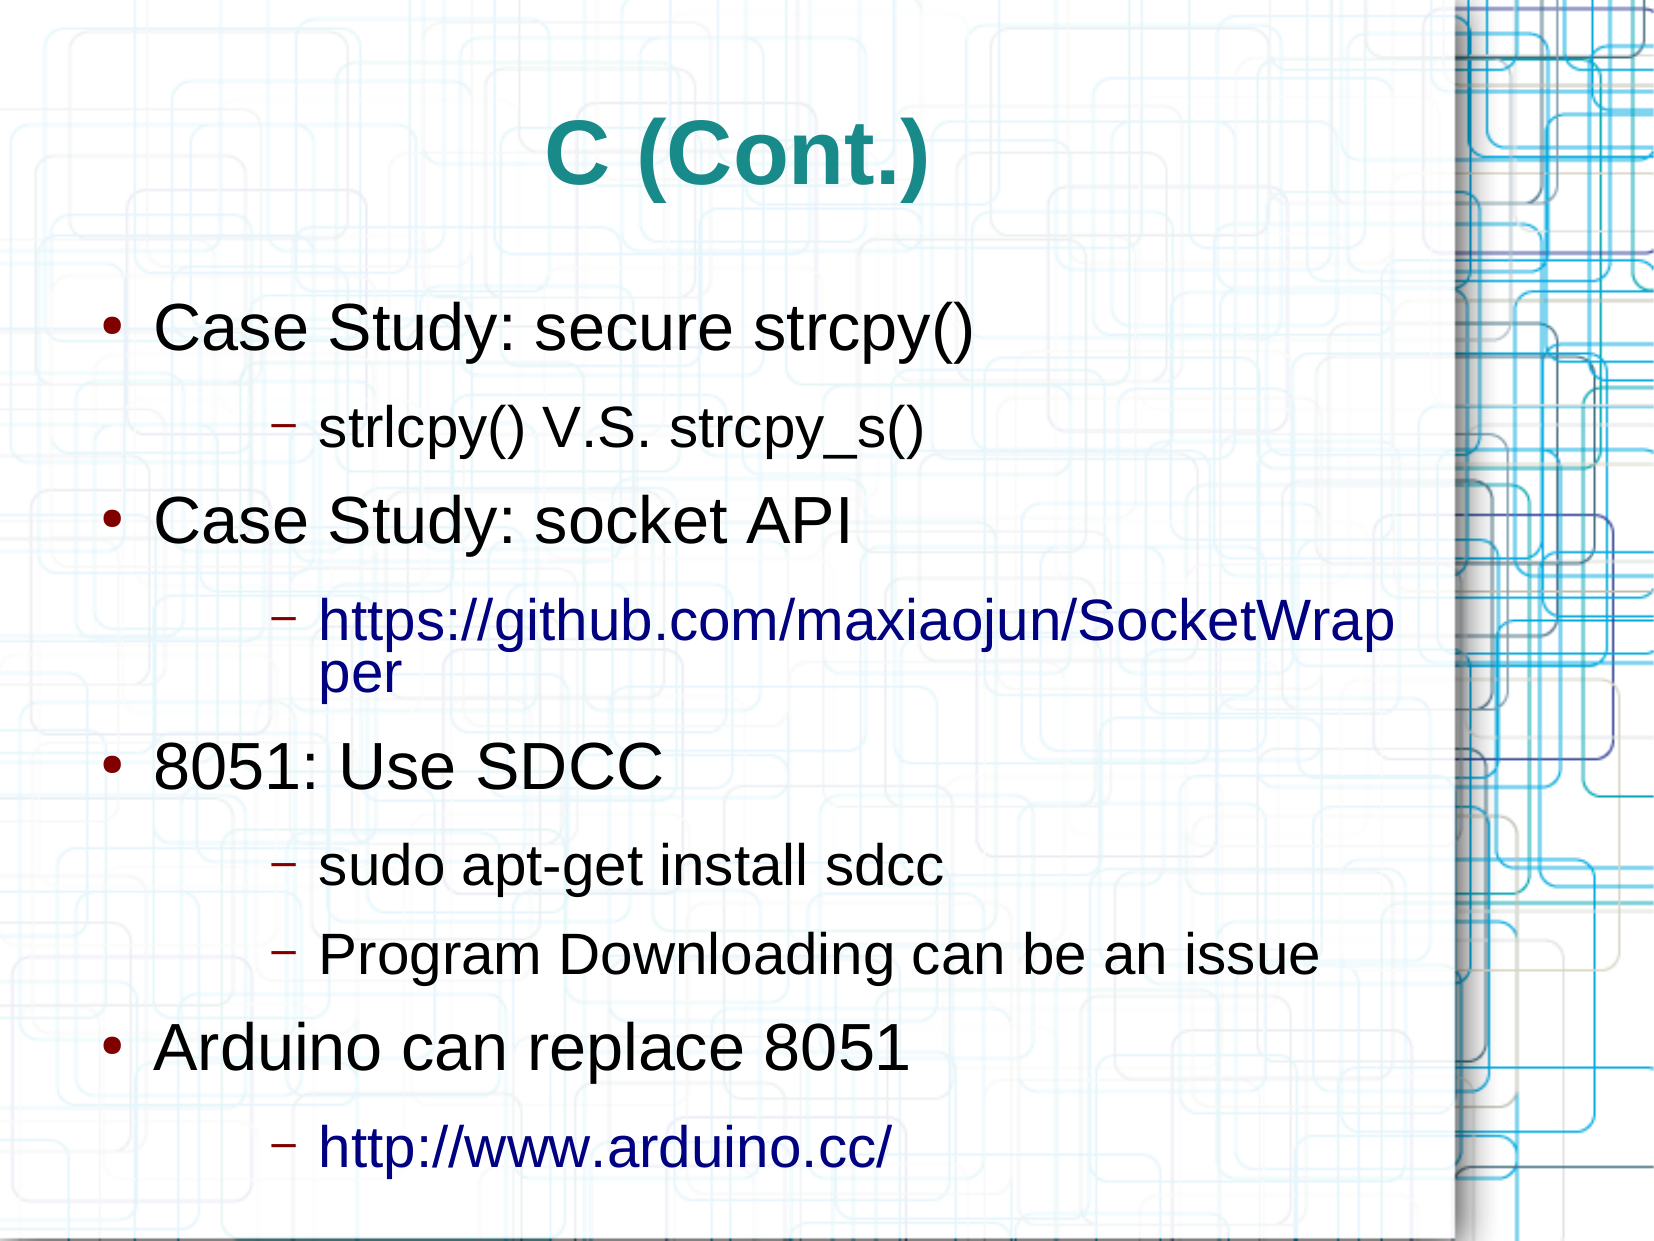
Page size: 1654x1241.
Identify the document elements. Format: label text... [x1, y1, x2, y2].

list Case Study: secure strcpy() strlcpy() V.S. strcpy_s() Case Study: socket API https://github.com/maxiaojun/SocketWrapper 8051: Use SDCC sudo apt-get install sdcc Program Downloading can be an issue Arduino can replace 8051 http://www.arduino.cc/ [82, 290, 1418, 1127]
picture [0, 0, 1654, 1241]
title C (Cont.) [59, 49, 1418, 257]
